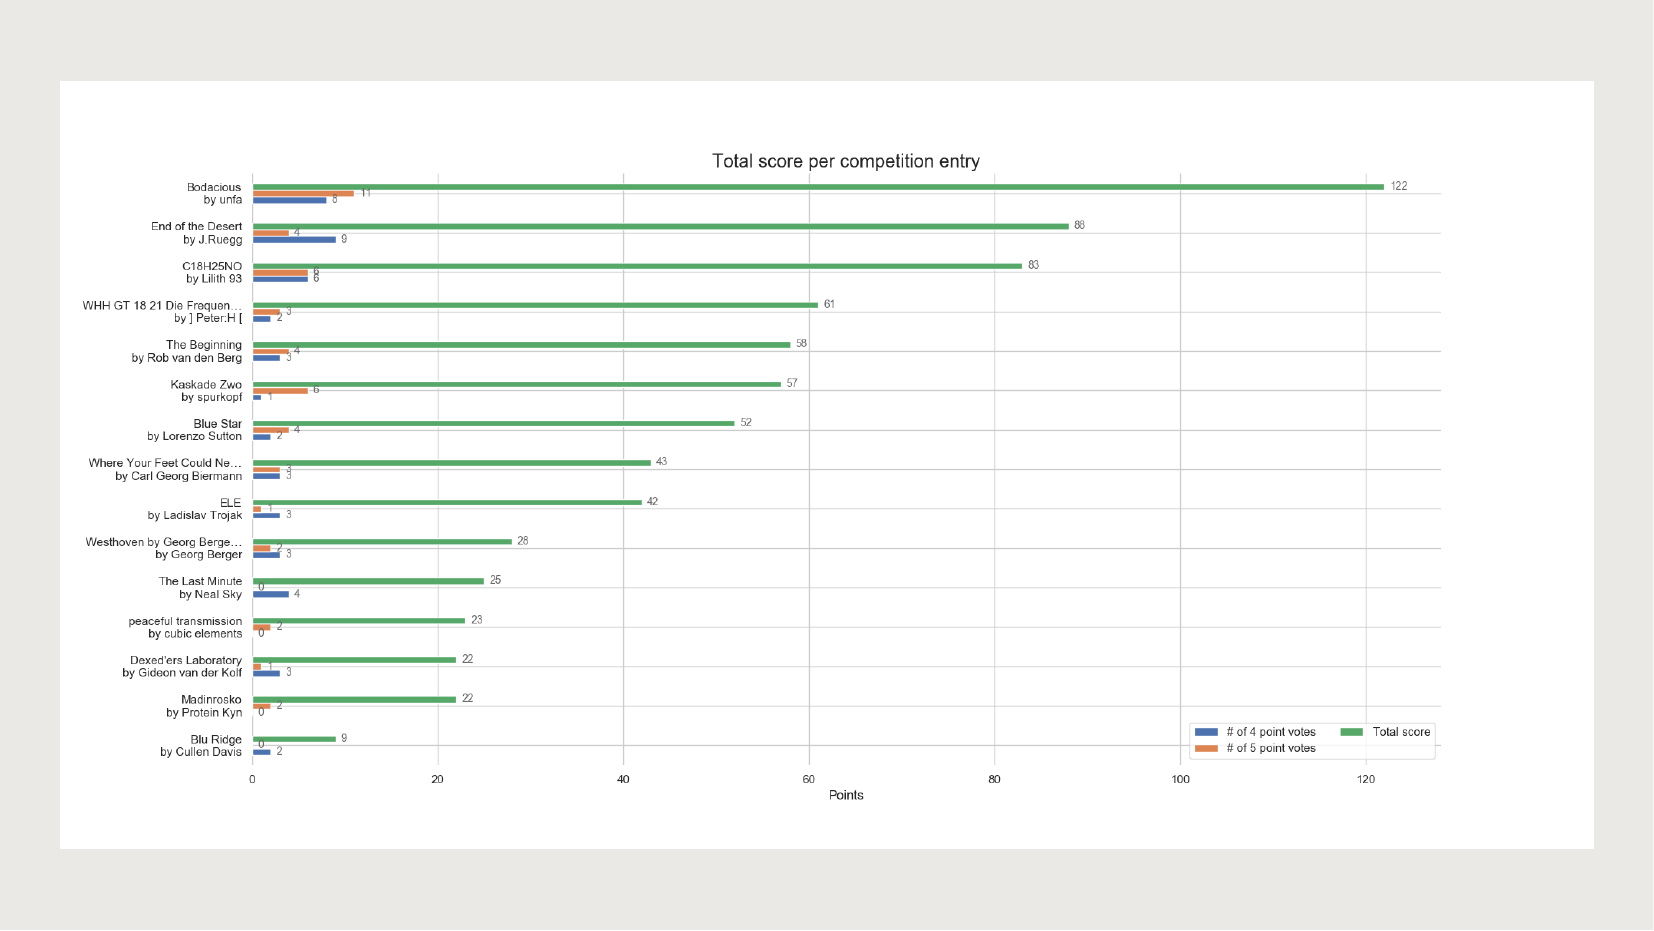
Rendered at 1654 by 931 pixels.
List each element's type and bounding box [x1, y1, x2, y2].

picture [60, 81, 1594, 849]
